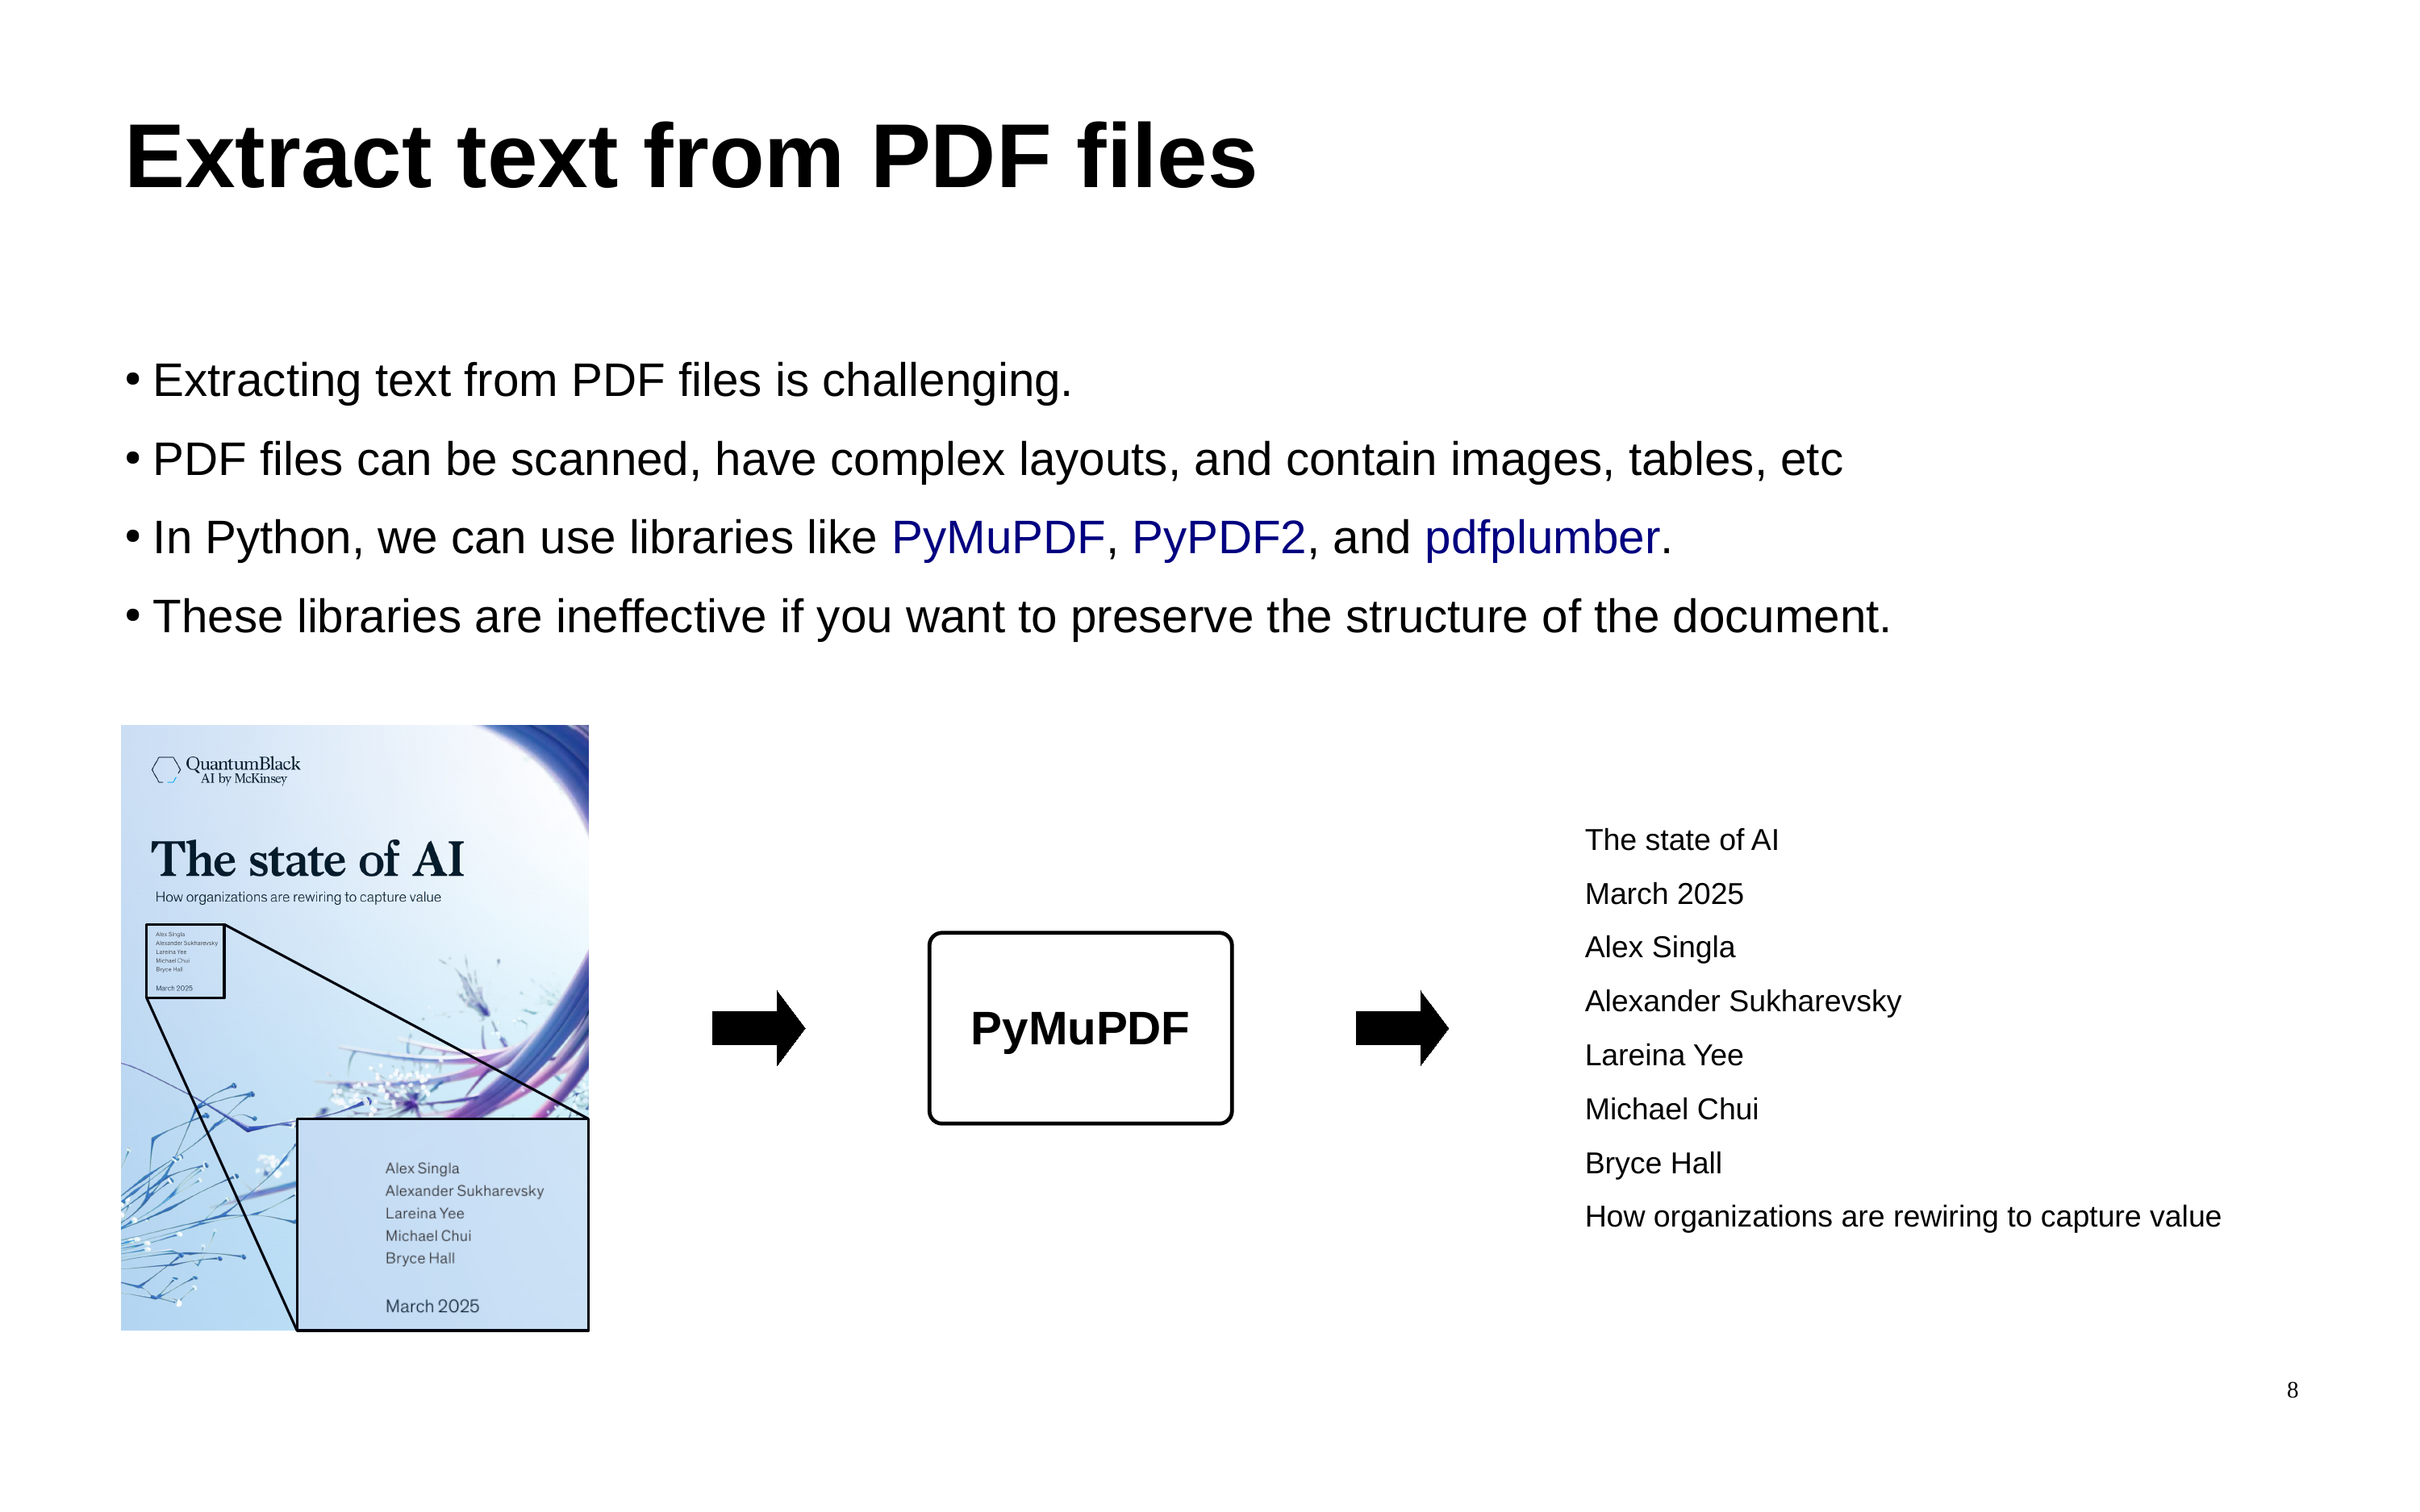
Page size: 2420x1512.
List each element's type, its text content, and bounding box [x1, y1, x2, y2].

text_box PyMuPDF [929, 932, 1233, 1124]
text_box Extract text from PDF files [112, 61, 2173, 251]
picture [149, 927, 583, 1325]
text_box [712, 990, 806, 1066]
picture [121, 725, 589, 1331]
text_box Extracting text from PDF files is challenging. PDF files can be scanned, have complex layouts, and contain images, tables, etc In Python, we can use libraries like PyMuPDF, PyPDF2, and pdfplumber. These libraries are ineffective if you want to preserve the structure of the document. [112, 322, 2118, 648]
text_box [1356, 990, 1449, 1066]
text_box The state of AI March 2025 Alex Singla Alexander Sukharevsky Lareina Yee Michael Chui Bryce Hall How organizations are rewiring to capture value [1573, 816, 2239, 1240]
text_box [146, 924, 225, 998]
text_box [297, 1118, 589, 1331]
